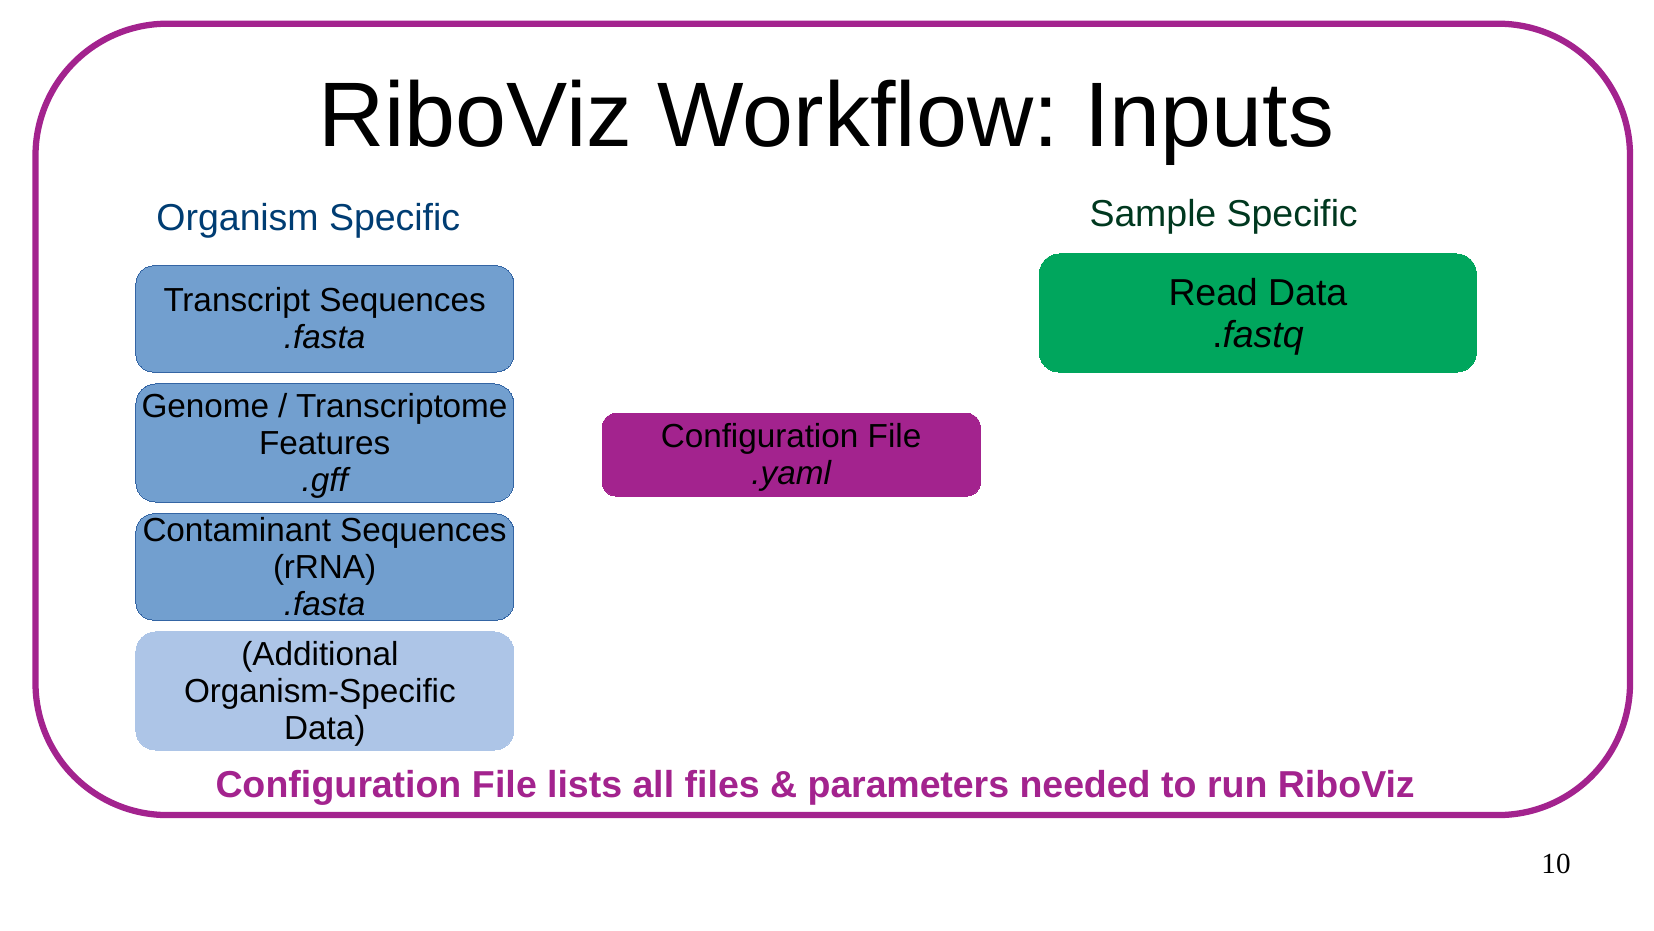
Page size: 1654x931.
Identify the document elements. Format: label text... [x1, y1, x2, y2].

text_box Genome / Transcriptome Features .gff [135, 383, 514, 503]
text_box Organism Specific [141, 188, 497, 249]
title RiboViz Workflow: Inputs [82, 37, 1571, 193]
text_box Configuration File lists all files & parameters needed to run RiboViz [200, 755, 1465, 816]
text_box Contaminant Sequences (rRNA) .fasta [135, 513, 514, 621]
text_box Sample Specific [1074, 185, 1441, 243]
text_box Configuration File .yaml [602, 413, 981, 497]
text_box (Additional Organism-Specific Data) [135, 631, 514, 751]
text_box Read Data .fastq [1039, 253, 1477, 373]
text_box Transcript Sequences .fasta [135, 265, 514, 373]
